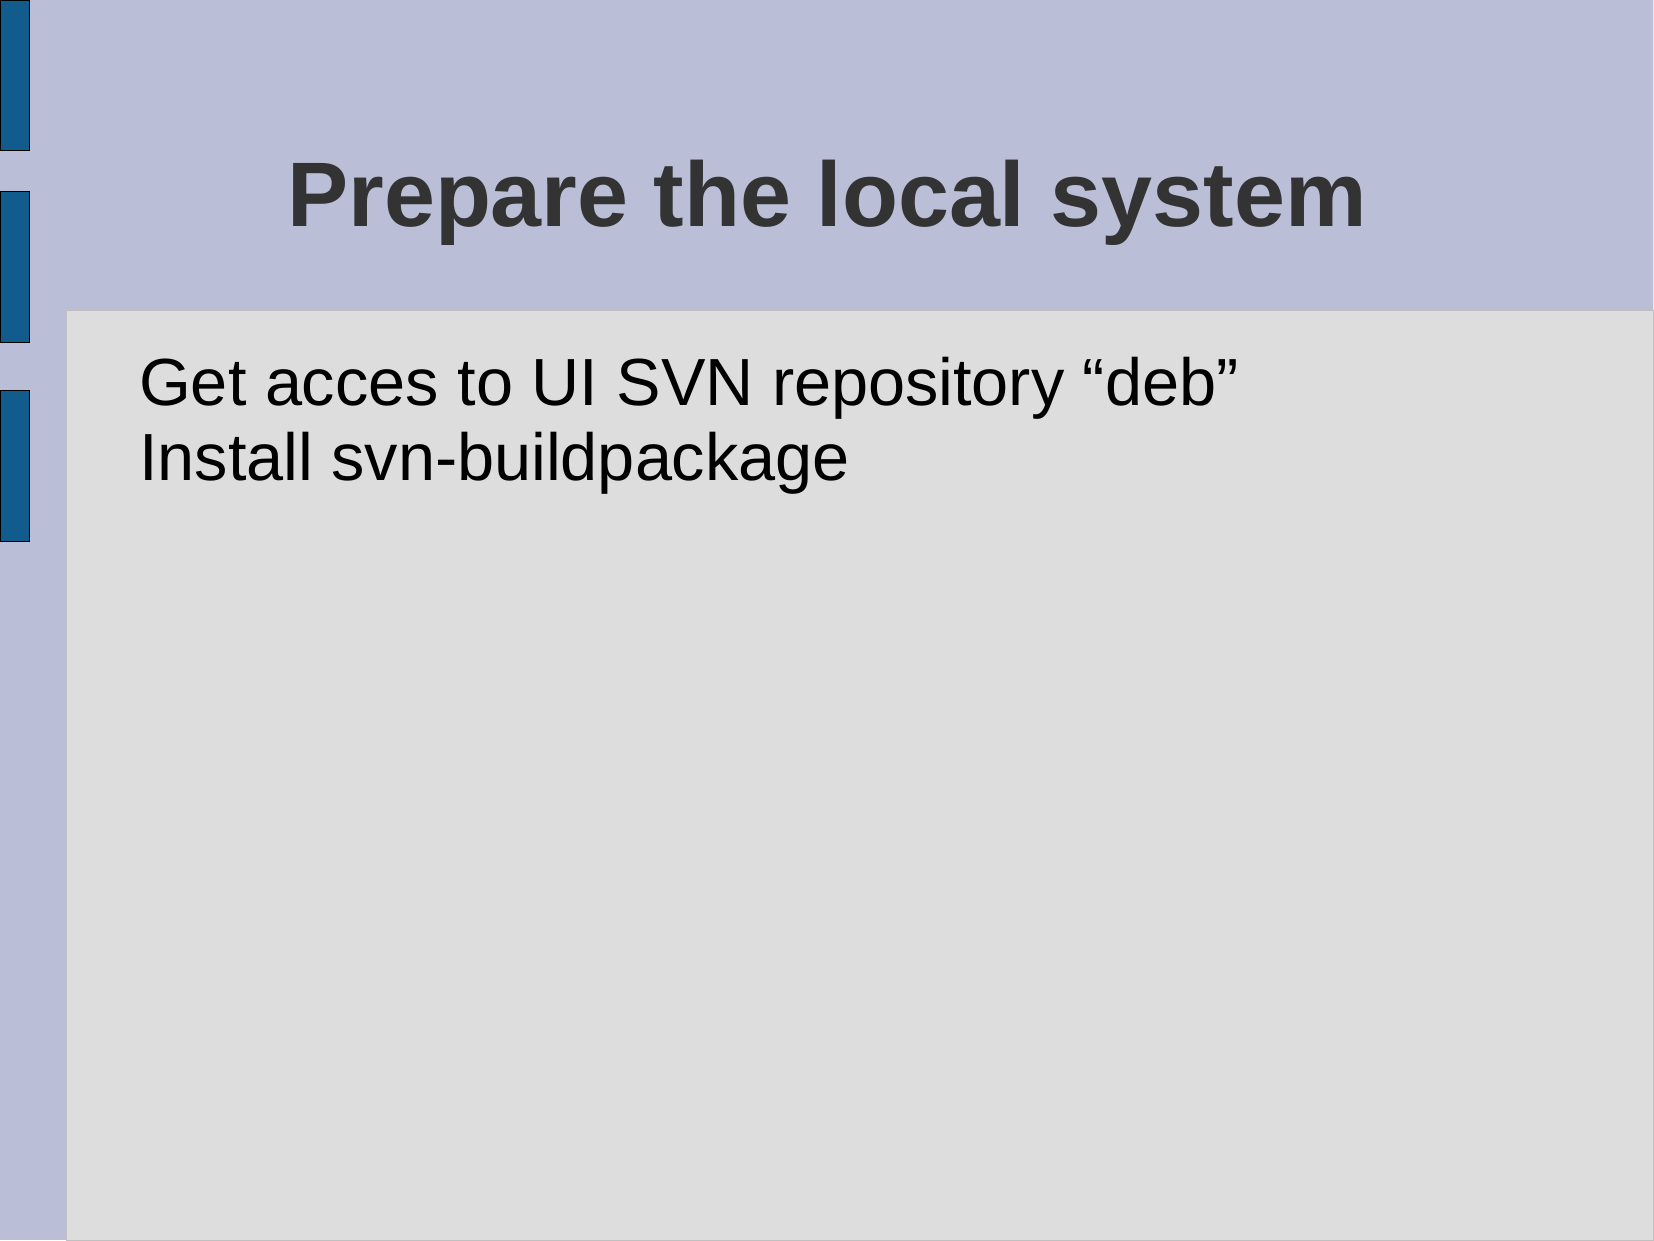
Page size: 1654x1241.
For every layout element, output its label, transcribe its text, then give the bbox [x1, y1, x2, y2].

list Get acces to UI SVN repository “deb” Install svn-buildpackage [121, 344, 1534, 1112]
title Prepare the local system [121, 98, 1534, 291]
